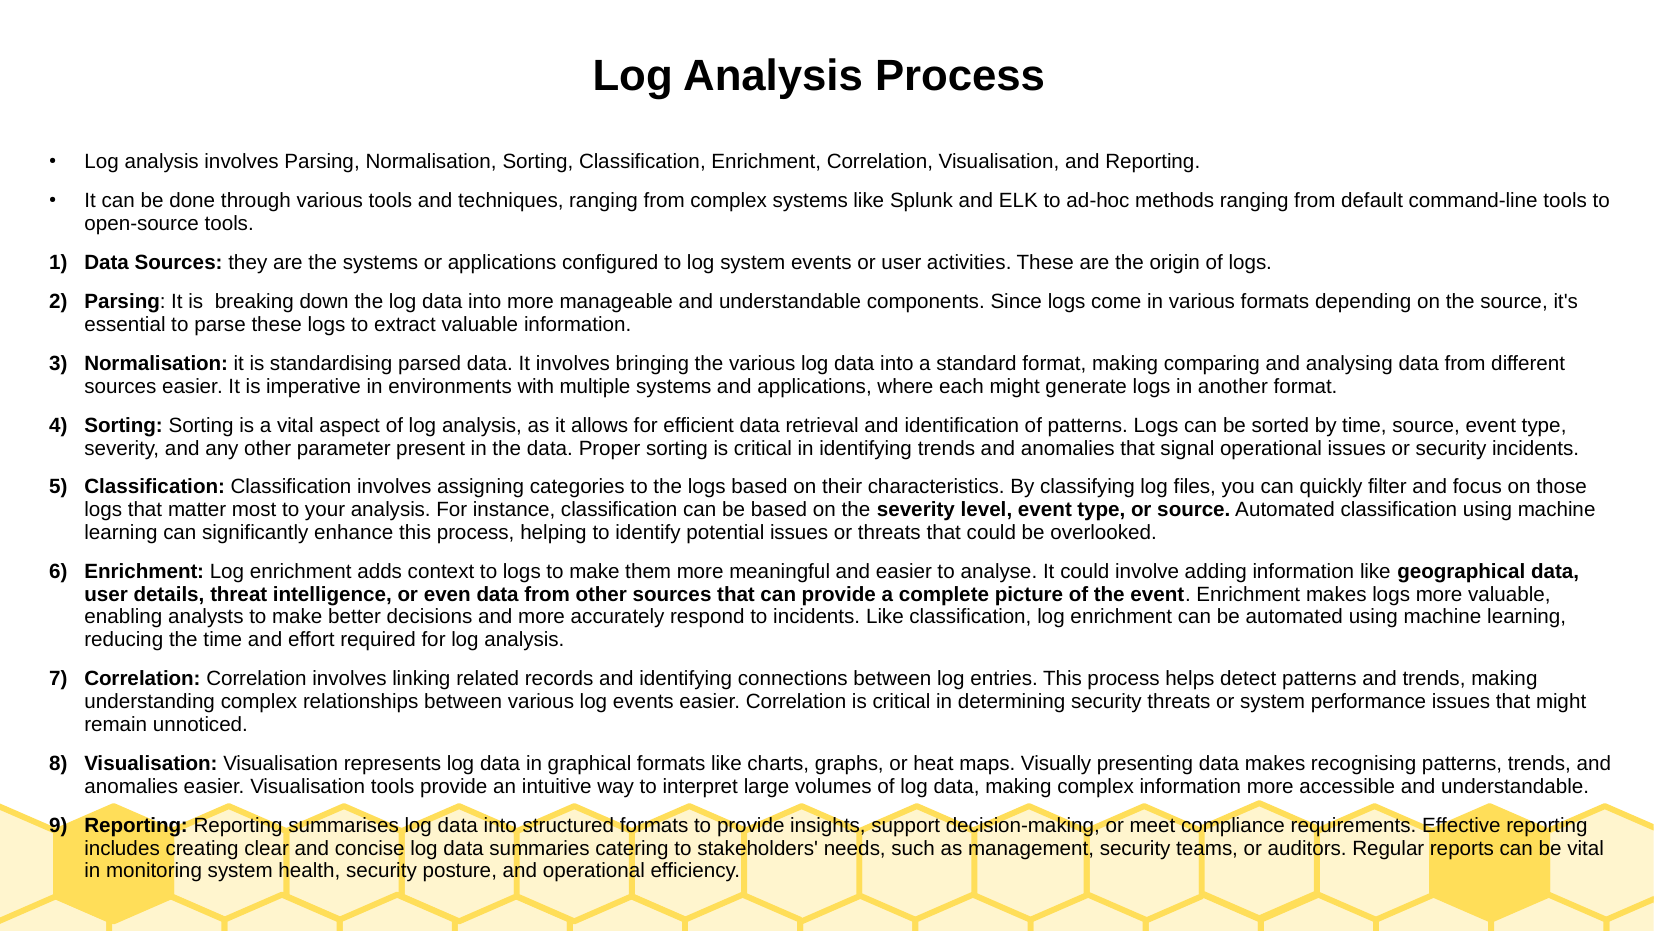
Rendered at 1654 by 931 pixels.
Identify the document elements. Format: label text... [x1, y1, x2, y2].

list Log analysis involves Parsing, Normalisation, Sorting, Classification, Enrichment, Correlation, Visualisation, and Reporting. It can be done through various tools and techniques, ranging from complex systems like Splunk and ELK to ad-hoc methods ranging from default command-line tools to open-source tools. Data Sources: they are the systems or applications configured to log system events or user activities. These are the origin of logs. Parsing: It is breaking down the log data into more manageable and understandable components. Since logs come in various formats depending on the source, it's essential to parse these logs to extract valuable information. Normalisation: it is standardising parsed data. It involves bringing the various log data into a standard format, making comparing and analysing data from different sources easier. It is imperative in environments with multiple systems and applications, where each might generate logs in another format. Sorting: Sorting is a vital aspect of log analysis, as it allows for efficient data retrieval and identification of patterns. Logs can be sorted by time, source, event type, severity, and any other parameter present in the data. Proper sorting is critical in identifying trends and anomalies that signal operational issues or security incidents. Classification: Classification involves assigning categories to the logs based on their characteristics. By classifying log files, you can quickly filter and focus on those logs that matter most to your analysis. For instance, classification can be based on the severity level, event type, or source. Automated classification using machine learning can significantly enhance this process, helping to identify potential issues or threats that could be overlooked. Enrichment: Log enrichment adds context to logs to make them more meaningful and easier to analyse. It could involve adding information like geographical data, user details, threat intelligence, or even data from other sources that can provide a complete picture of the event. Enrichment makes logs more valuable, enabling analysts to make better decisions and more accurately respond to incidents. Like classification, log enrichment can be automated using machine learning, reducing the time and effort required for log analysis. Correlation: Correlation involves linking related records and identifying connections between log entries. This process helps detect patterns and trends, making understanding complex relationships between various log events easier. Correlation is critical in determining security threats or system performance issues that might remain unnoticed. Visualisation: Visualisation represents log data in graphical formats like charts, graphs, or heat maps. Visually presenting data makes recognising patterns, trends, and anomalies easier. Visualisation tools provide an intuitive way to interpret large volumes of log data, making complex information more accessible and understandable. Reporting: Reporting summarises log data into structured formats to provide insights, support decision-making, or meet compliance requirements. Effective reporting includes creating clear and concise log data summaries catering to stakeholders' needs, such as management, security teams, or auditors. Regular reports can be vital in monitoring system health, security posture, and operational efficiency. [37, 150, 1613, 901]
title Log Analysis Process [37, 36, 1613, 114]
